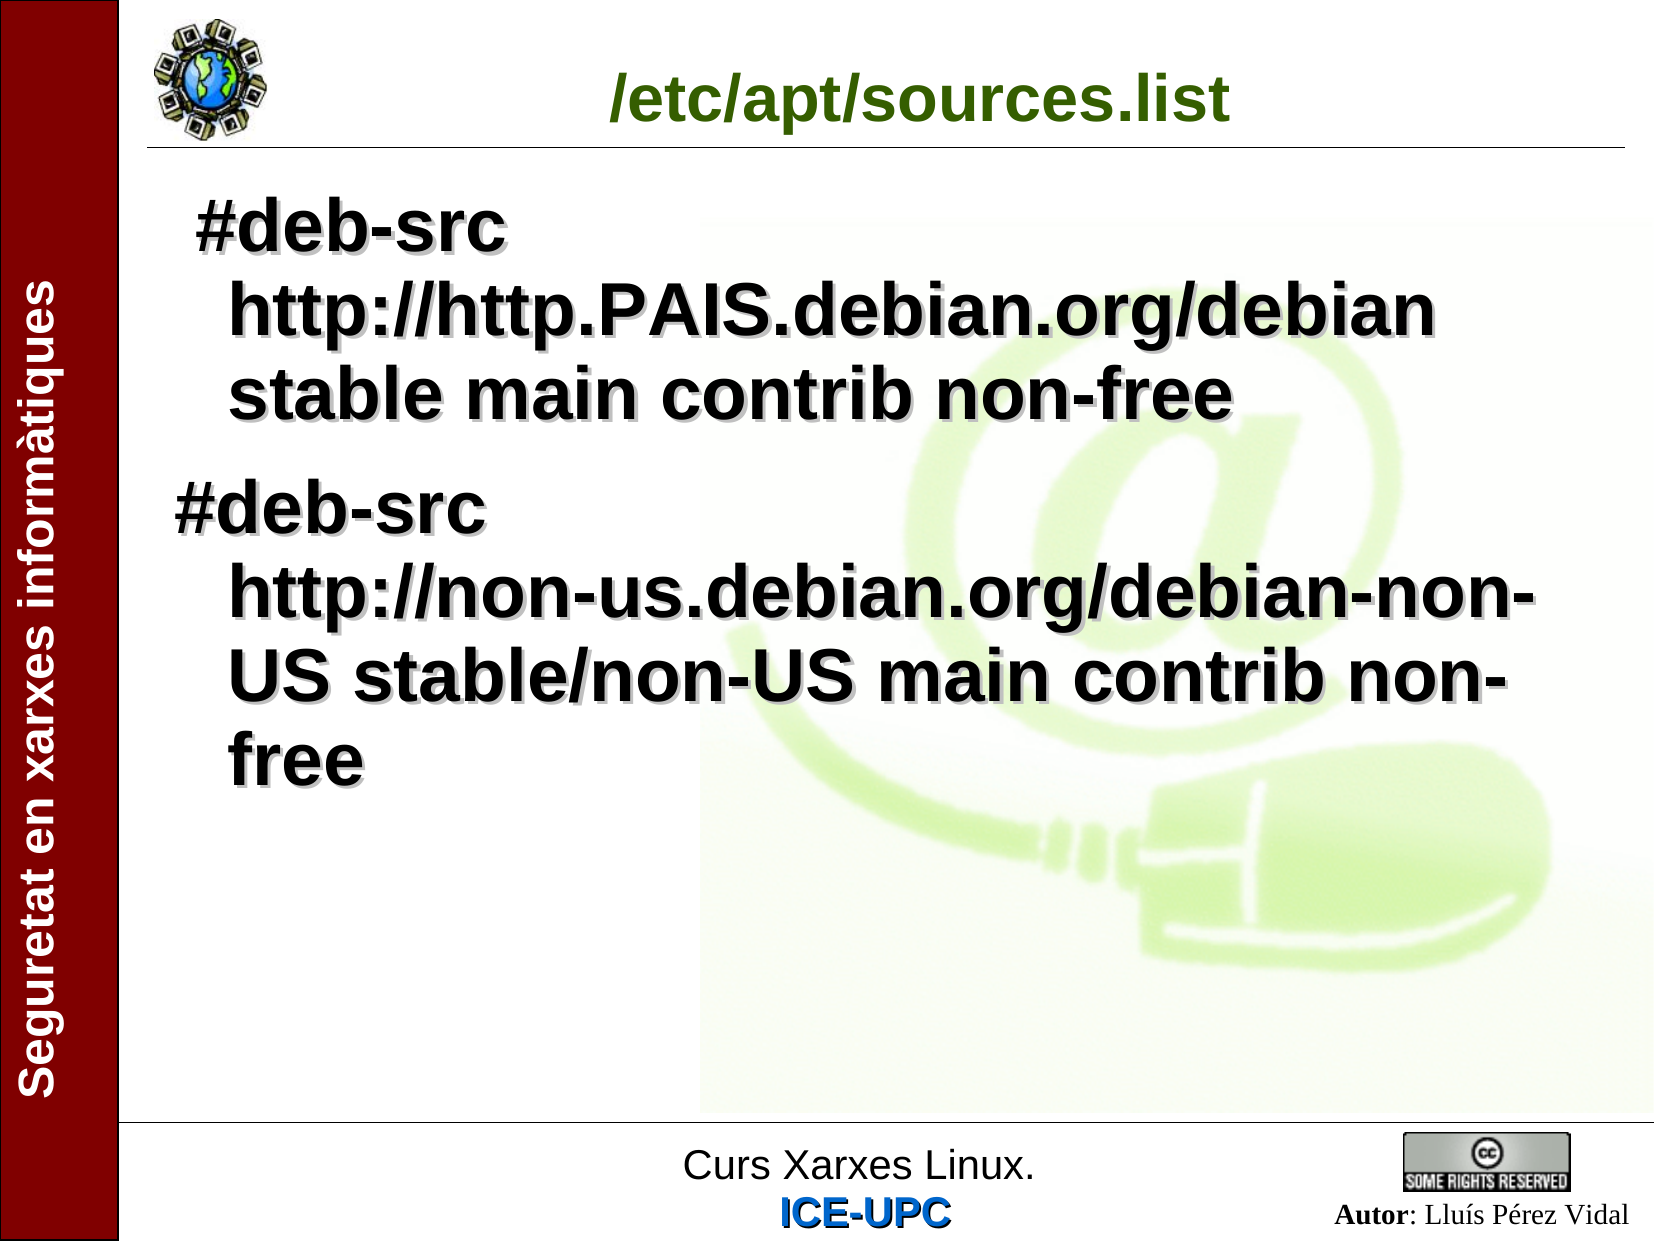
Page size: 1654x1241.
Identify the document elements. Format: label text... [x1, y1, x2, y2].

list #deb-src http://http.PAIS.debian.org/debian stable main contrib non-free #deb-src http://non-us.debian.org/debian-non-US stable/non-US main contrib non-free [156, 183, 1631, 1093]
title /etc/apt/sources.list [129, 49, 1619, 148]
picture [700, 217, 1654, 1113]
picture [154, 19, 268, 49]
picture [1403, 1132, 1571, 1192]
